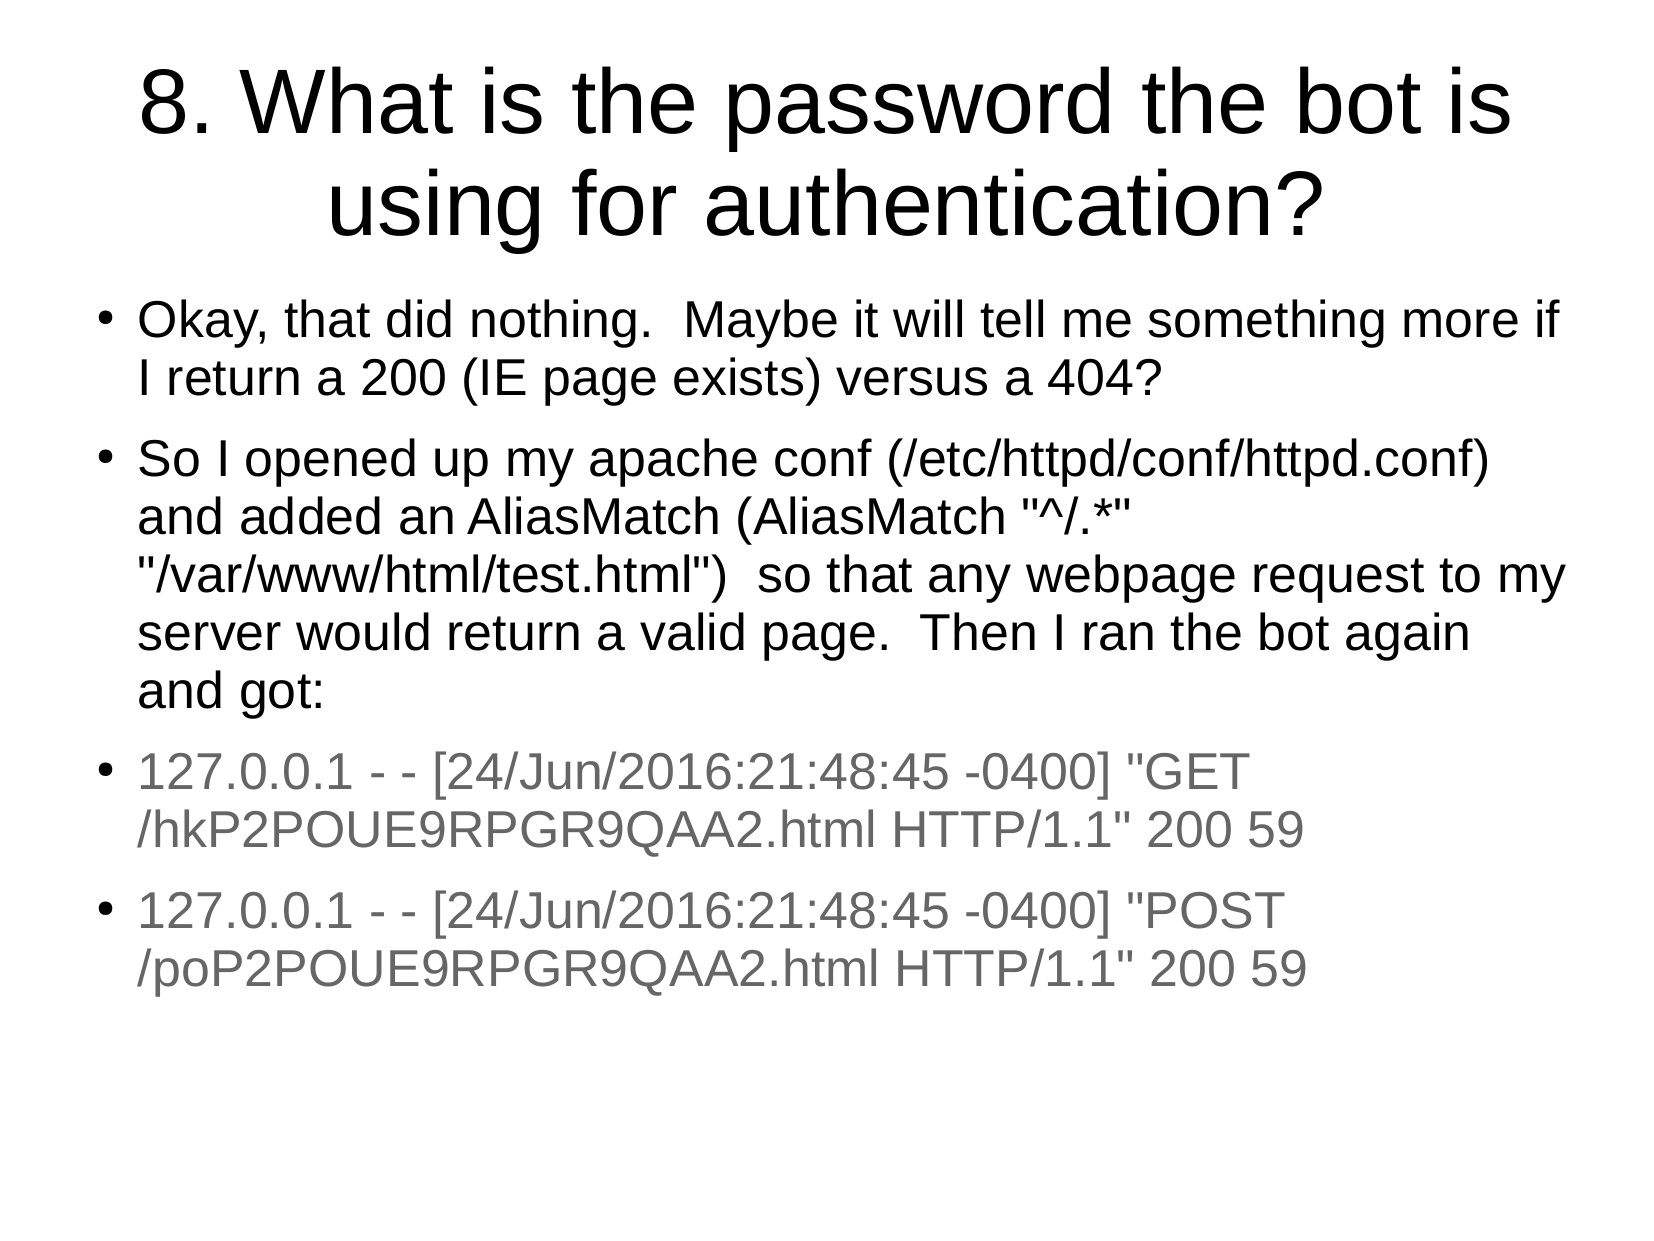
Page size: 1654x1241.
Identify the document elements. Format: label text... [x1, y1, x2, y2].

title 8. What is the password the bot is using for authentication? [82, 49, 1571, 257]
list Okay, that did nothing. Maybe it will tell me something more if I return a 200 (IE page exists) versus a 404? So I opened up my apache conf (/etc/httpd/conf/httpd.conf) and added an AliasMatch (AliasMatch "^/.*" "/var/www/html/test.html") so that any webpage request to my server would return a valid page. Then I ran the bot again and got: 127.0.0.1 - - [24/Jun/2016:21:48:45 -0400] "GET /hkP2POUE9RPGR9QAA2.html HTTP/1.1" 200 59 127.0.0.1 - - [24/Jun/2016:21:48:45 -0400] "POST /poP2POUE9RPGR9QAA2.html HTTP/1.1" 200 59 [82, 290, 1571, 1010]
